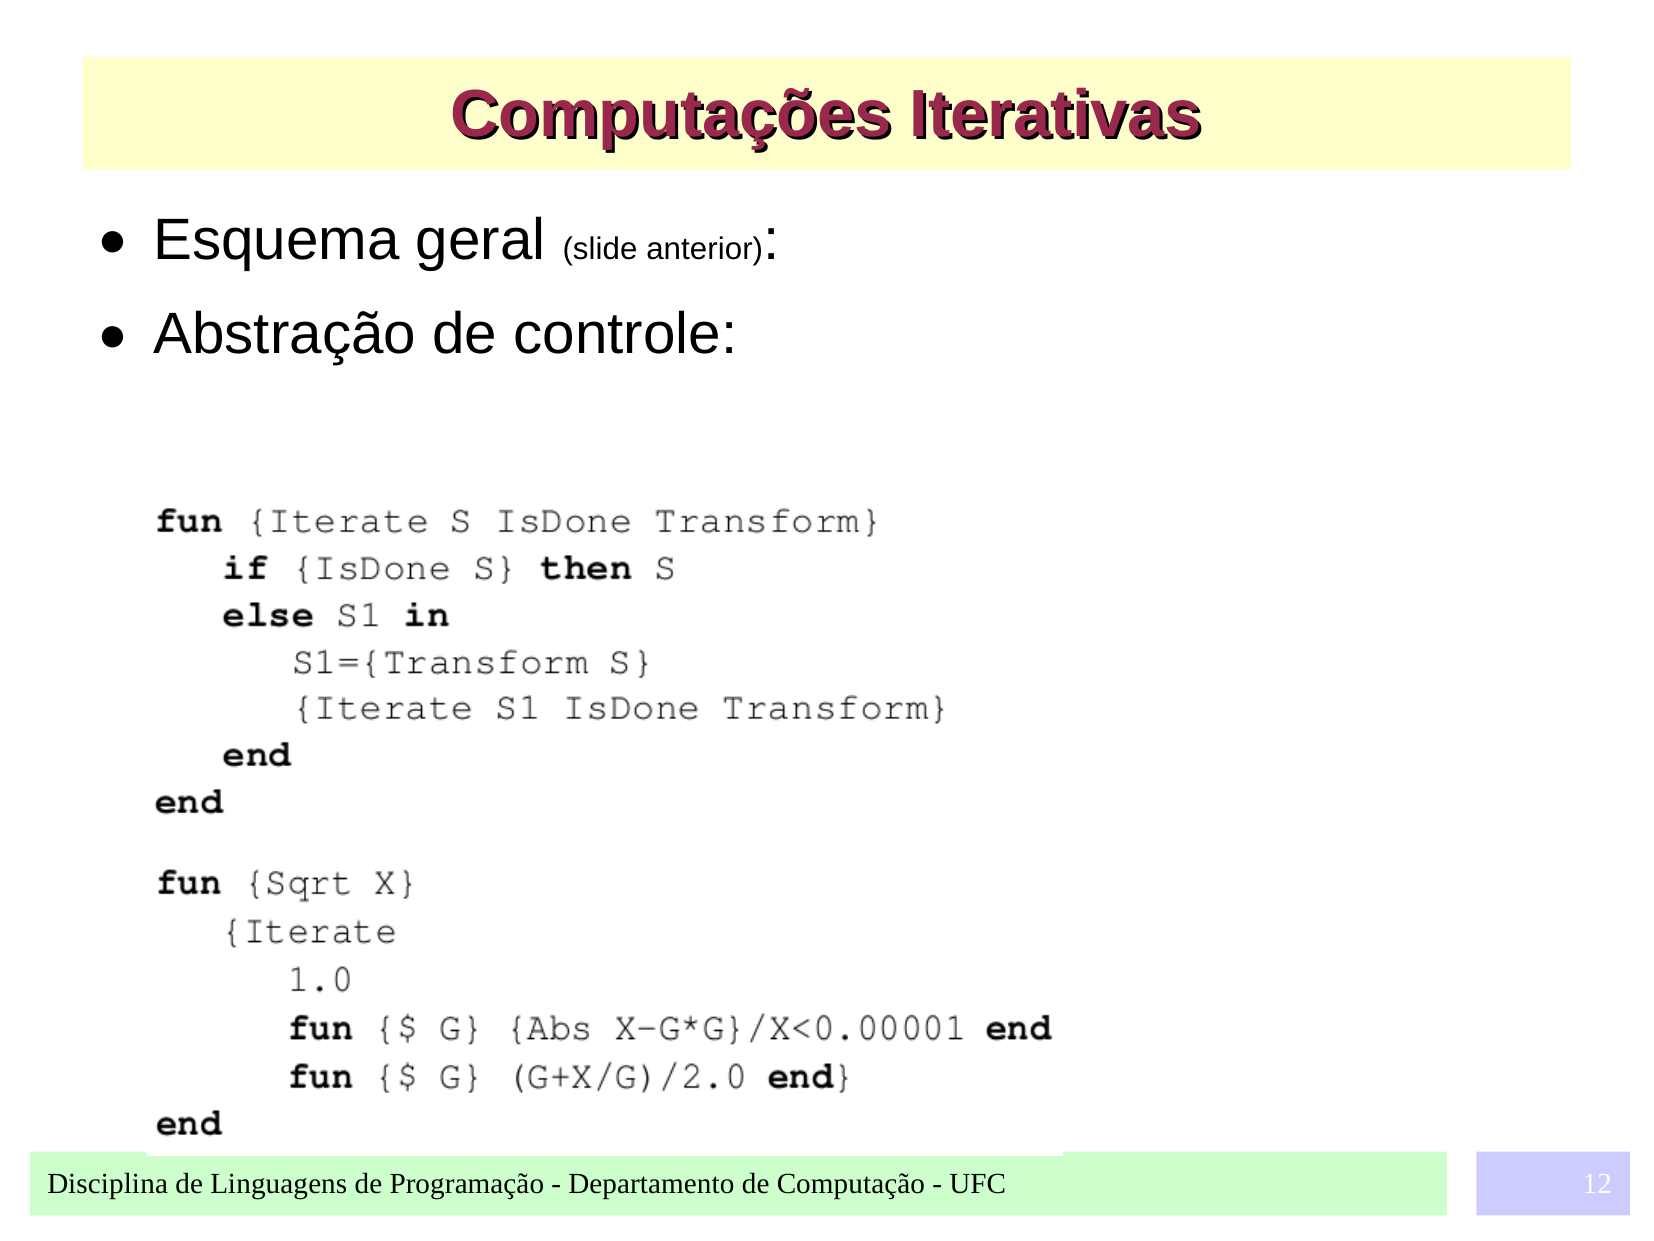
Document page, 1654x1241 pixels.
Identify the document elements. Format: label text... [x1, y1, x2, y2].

picture [147, 496, 958, 821]
picture [147, 857, 1063, 1156]
title Computações Iterativas [82, 56, 1571, 170]
list Esquema geral (slide anterior): Abstração de controle: [82, 206, 1571, 1137]
